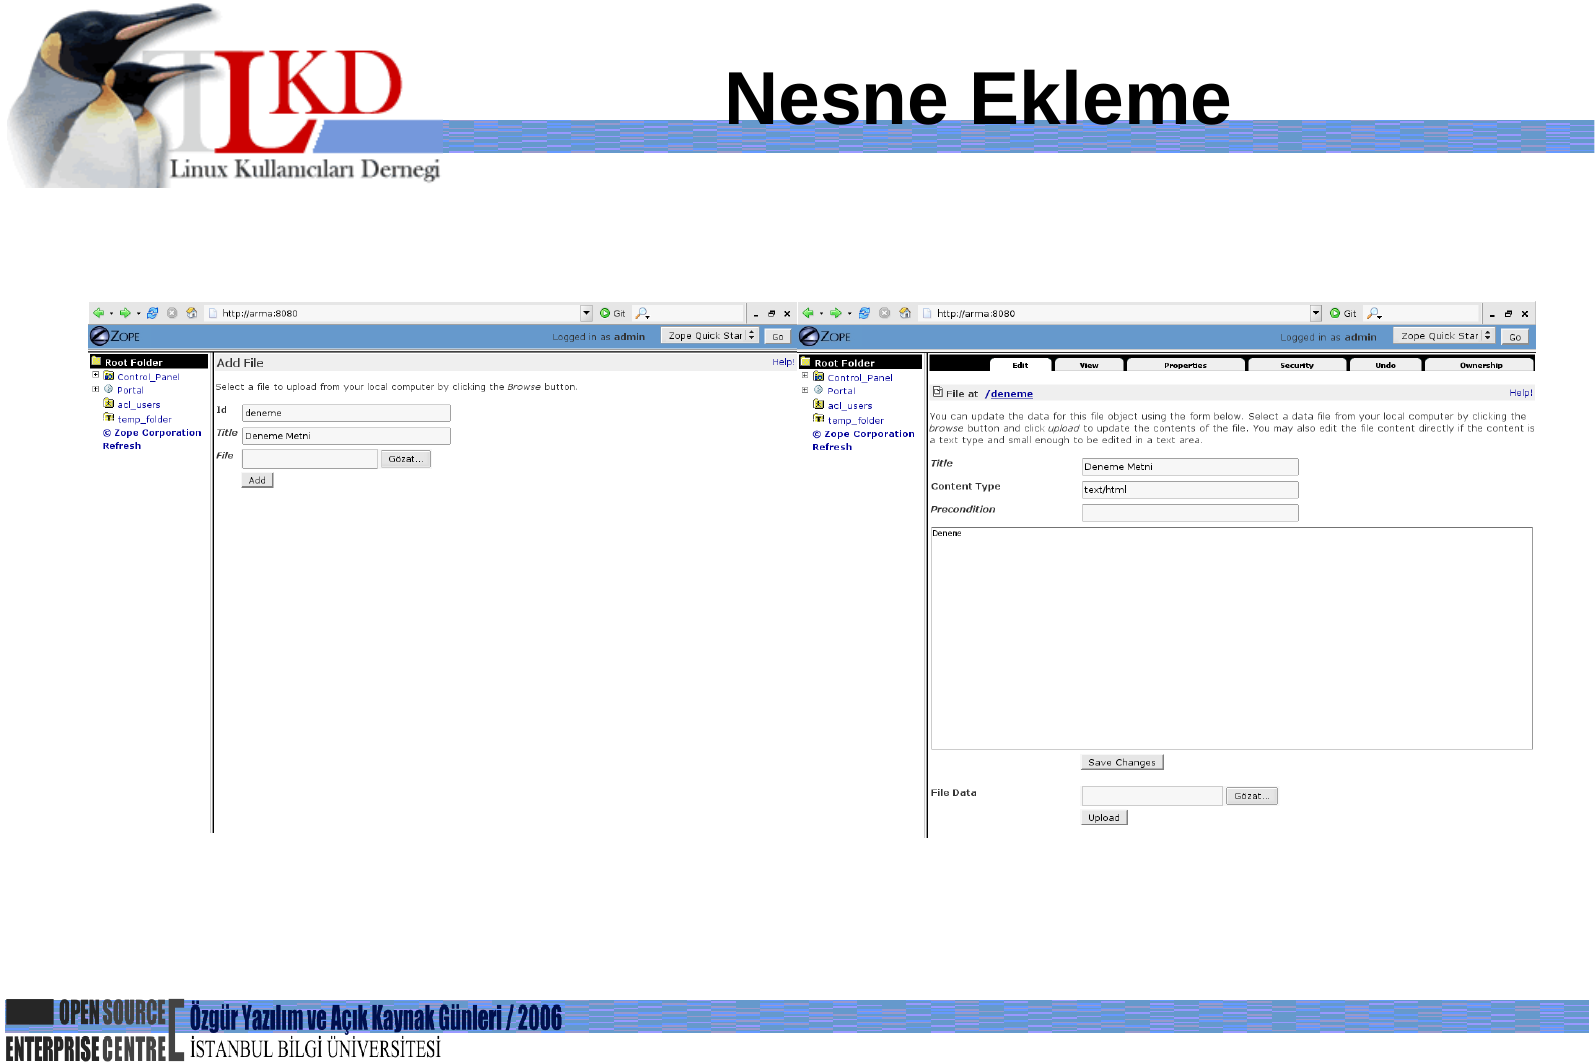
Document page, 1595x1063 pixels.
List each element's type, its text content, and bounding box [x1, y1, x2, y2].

picture [88, 301, 1536, 838]
title Nesne Ekleme [442, 49, 1515, 148]
picture [7, 0, 1595, 188]
picture [0, 879, 1589, 1063]
